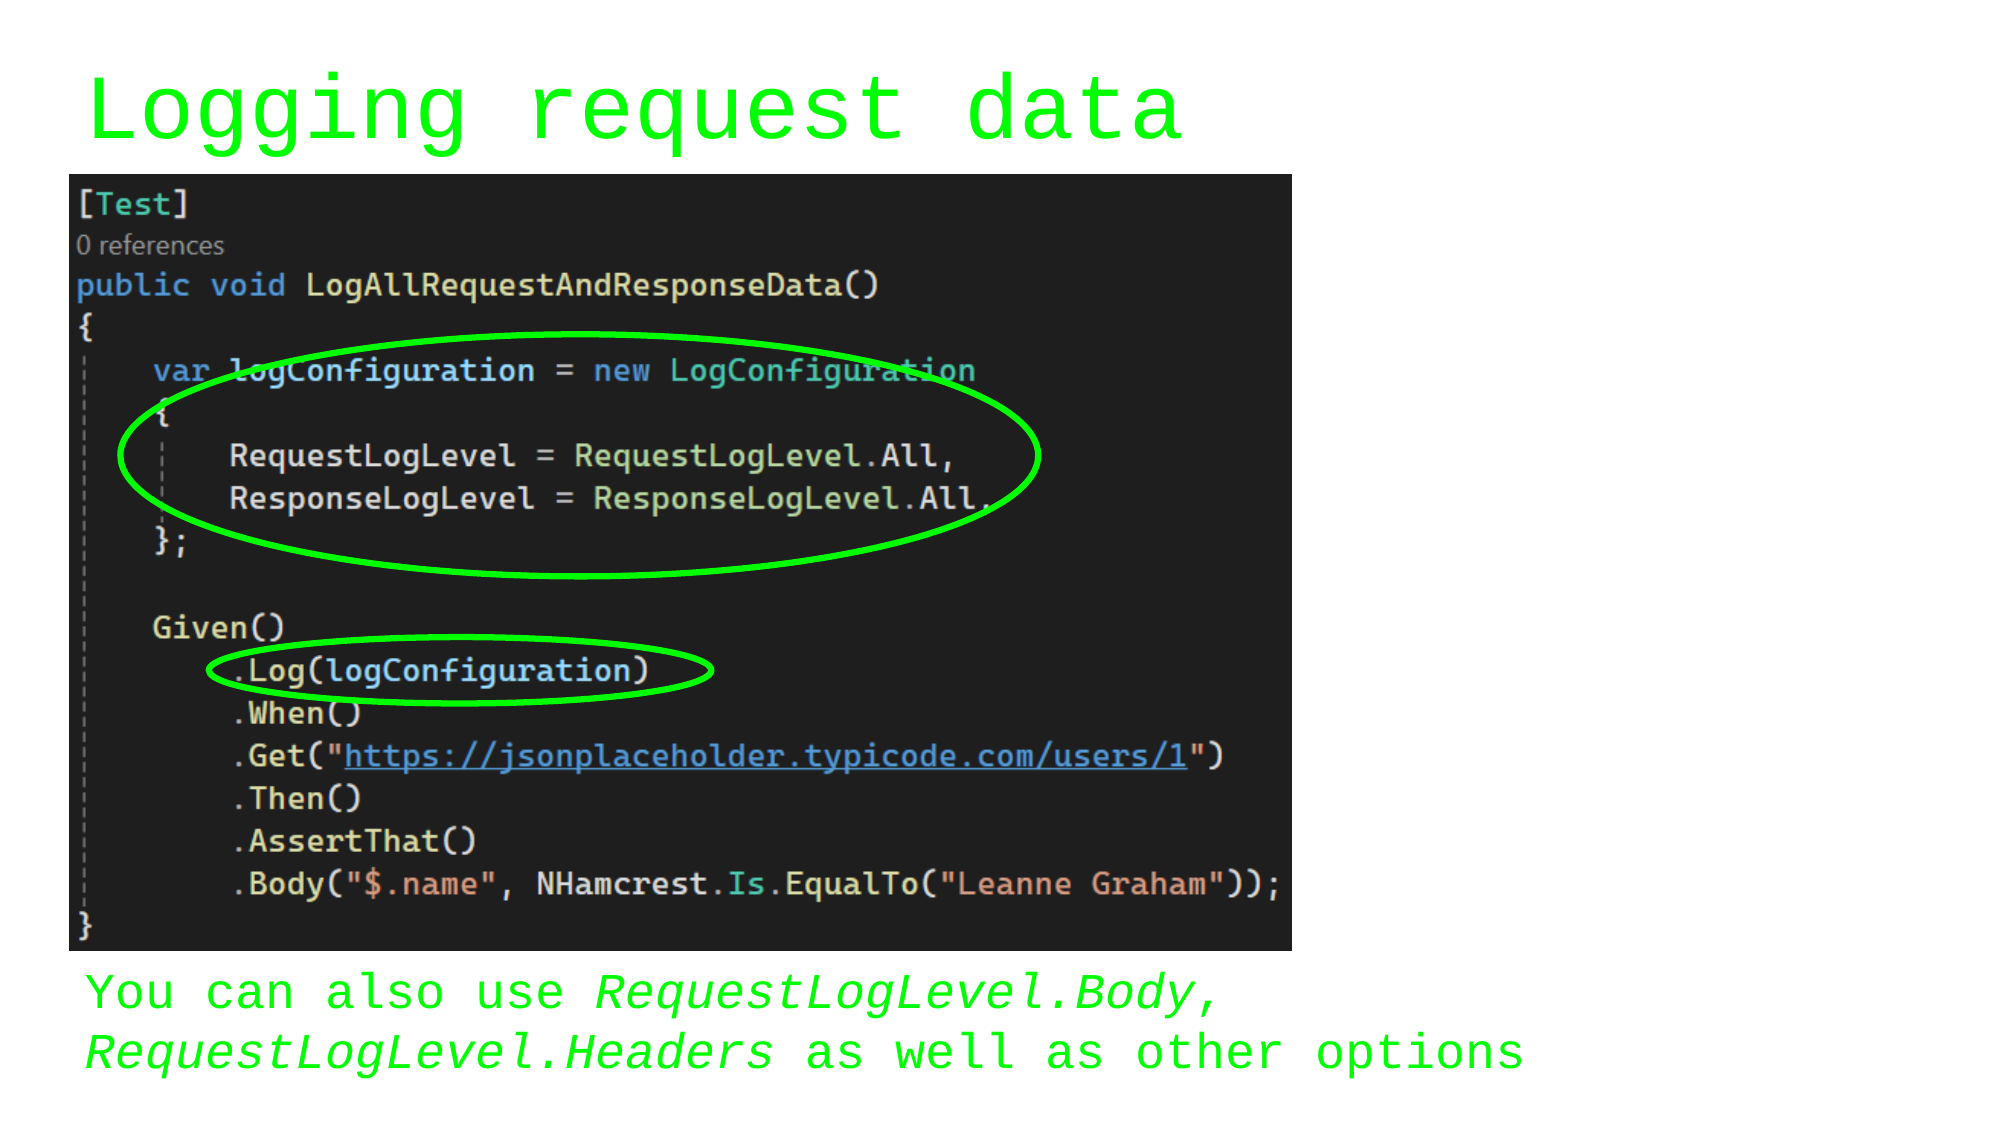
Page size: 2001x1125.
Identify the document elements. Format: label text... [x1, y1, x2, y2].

title Logging request data [69, 0, 1726, 218]
picture [69, 218, 1292, 950]
text_box You can also use RequestLogLevel.Body, RequestLogLevel.Headers as well as other options [69, 950, 1568, 1088]
